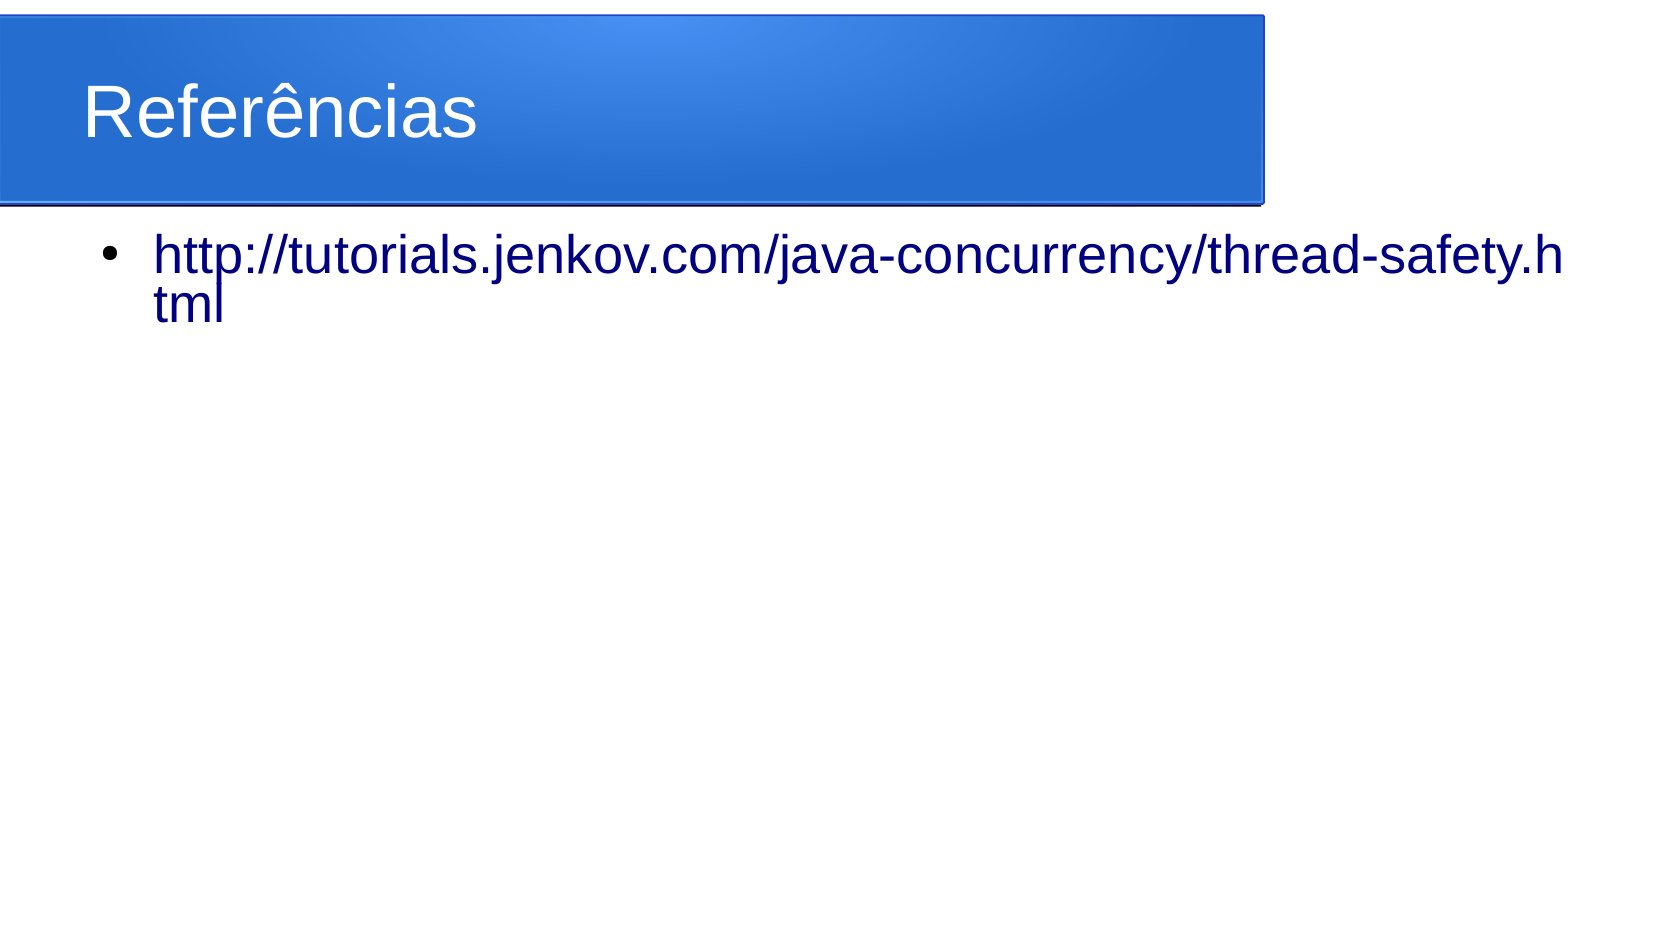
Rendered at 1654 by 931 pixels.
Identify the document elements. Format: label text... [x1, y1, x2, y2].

list http://tutorials.jenkov.com/java-concurrency/thread-safety.html [82, 224, 1571, 764]
title Referências [82, 35, 1235, 189]
